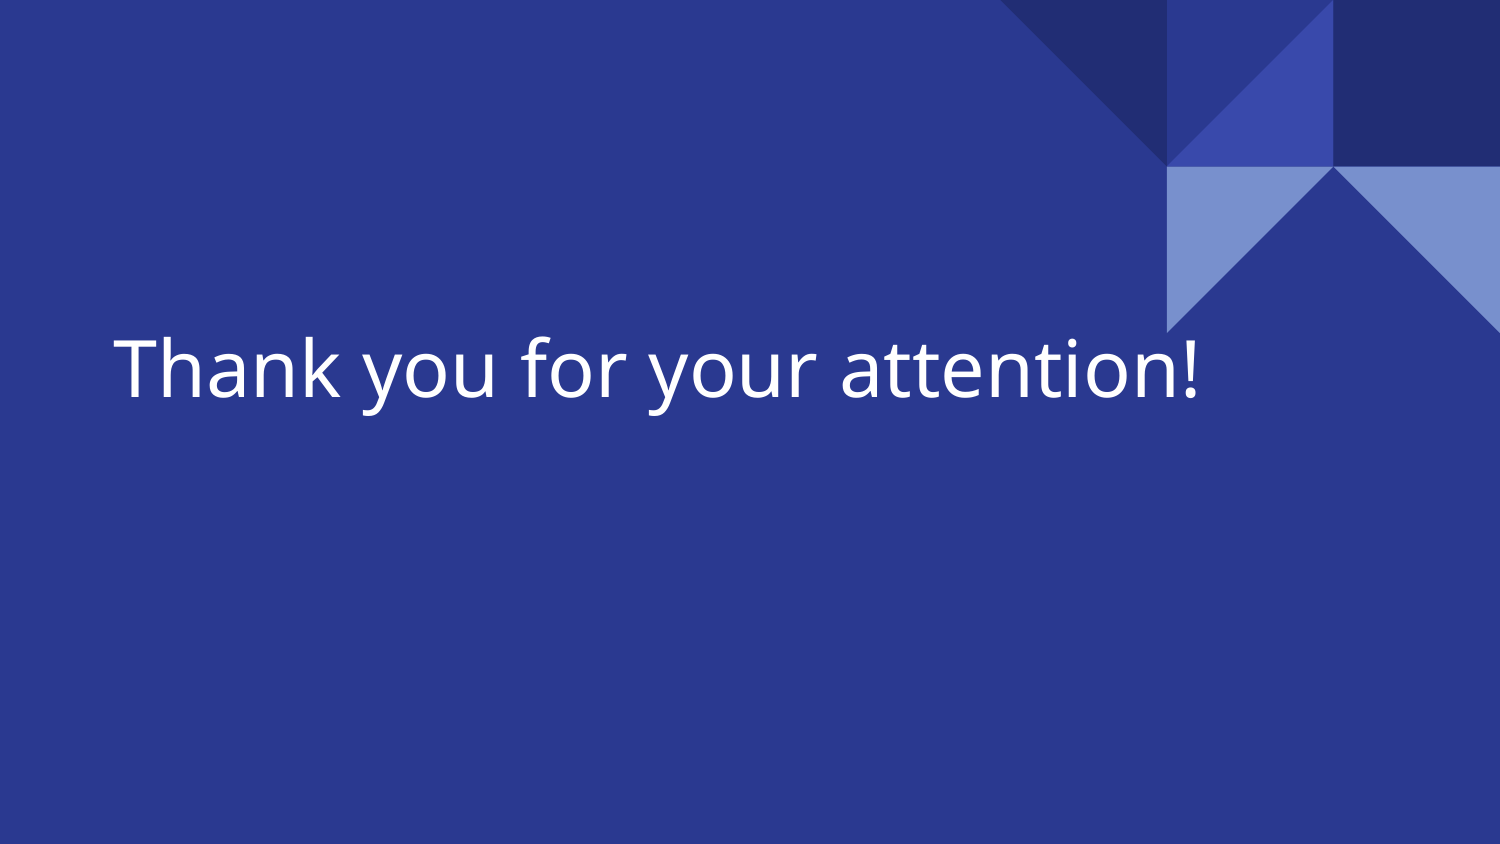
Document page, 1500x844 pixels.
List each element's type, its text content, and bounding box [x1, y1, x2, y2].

text_box Thank you for your attention! [98, 291, 1447, 429]
